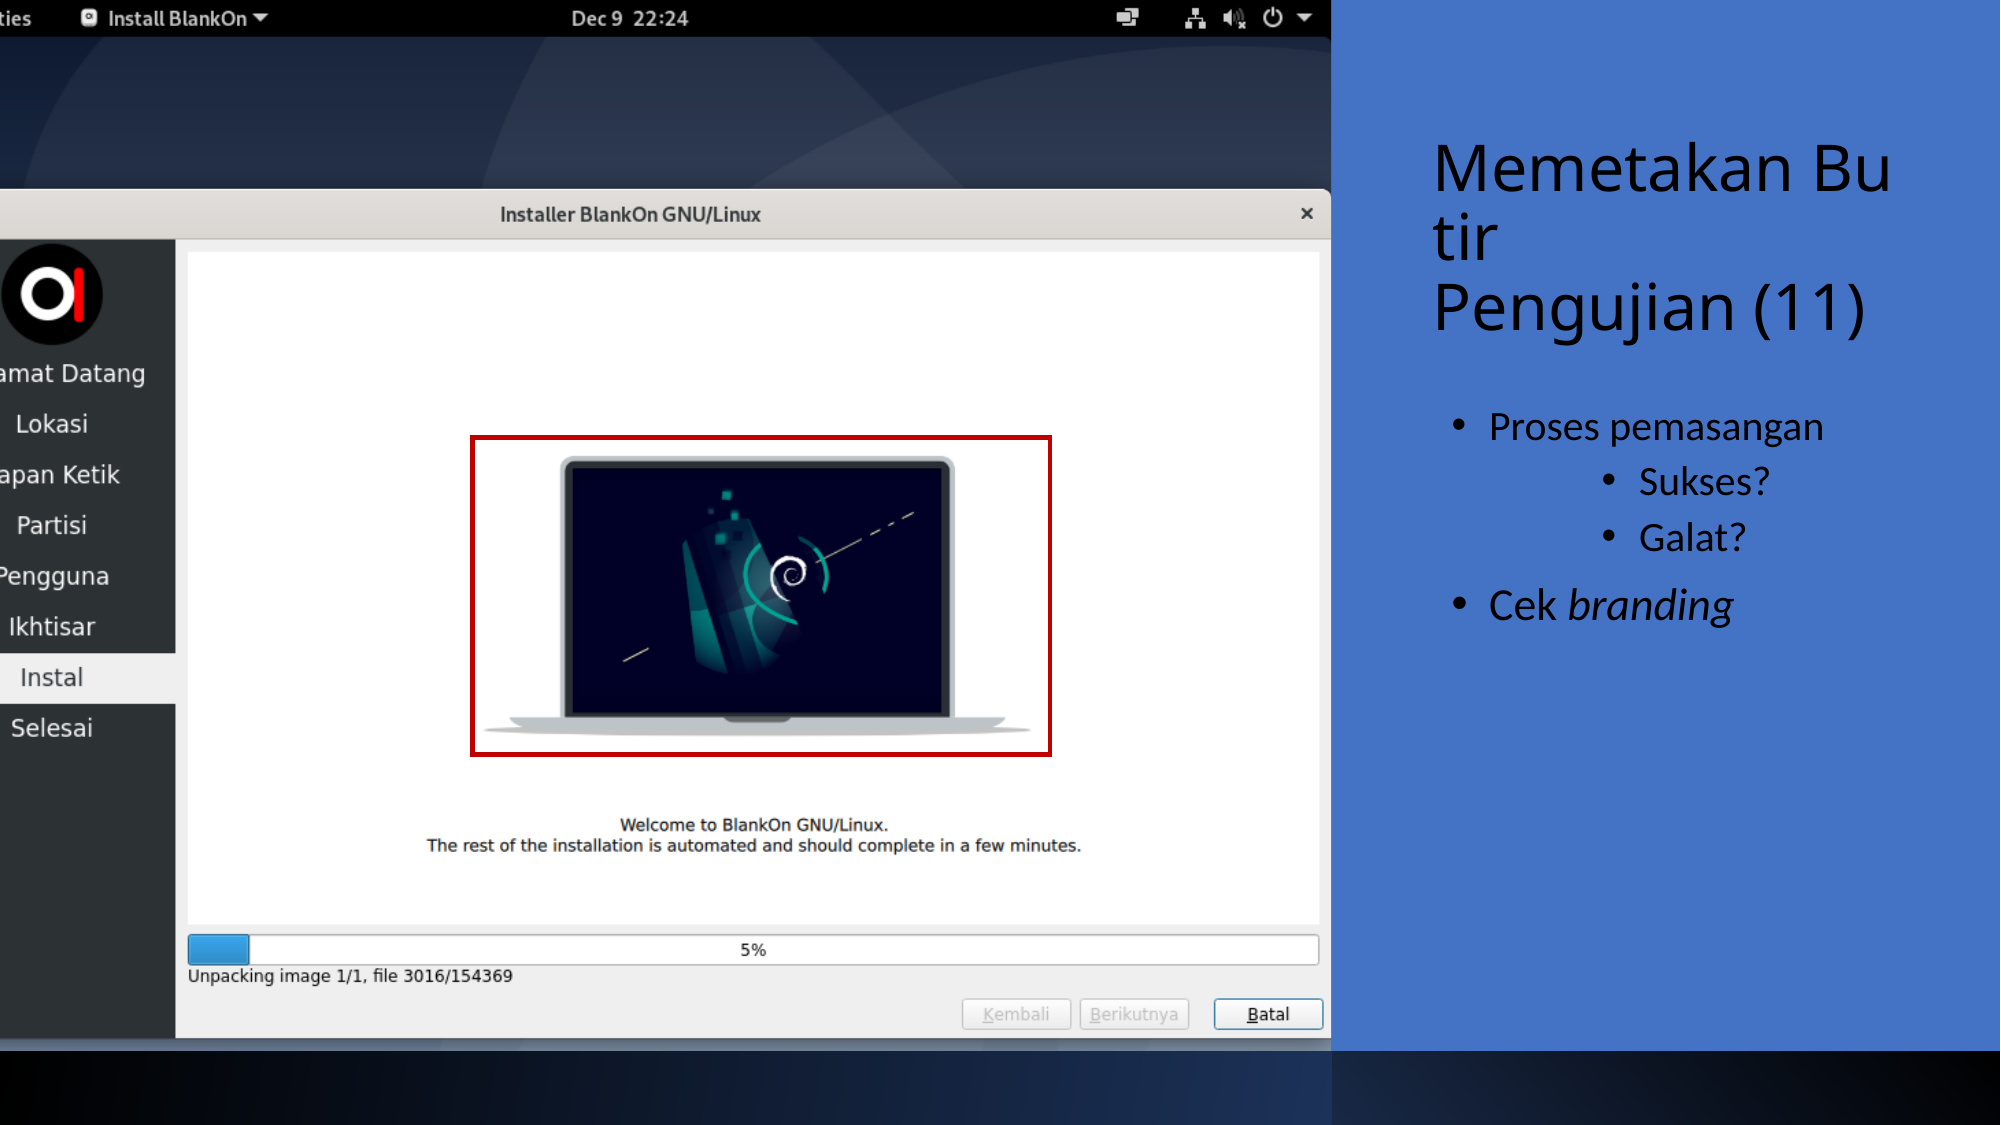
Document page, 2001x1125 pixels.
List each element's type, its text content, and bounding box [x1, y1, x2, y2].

title Memetakan Butir Pengujian (11) [1417, 80, 1926, 352]
text_box [0, 0, 2000, 1125]
picture [0, 0, 1332, 1051]
list Proses pemasangan Sukses? Galat? Cek branding [1417, 396, 1901, 978]
